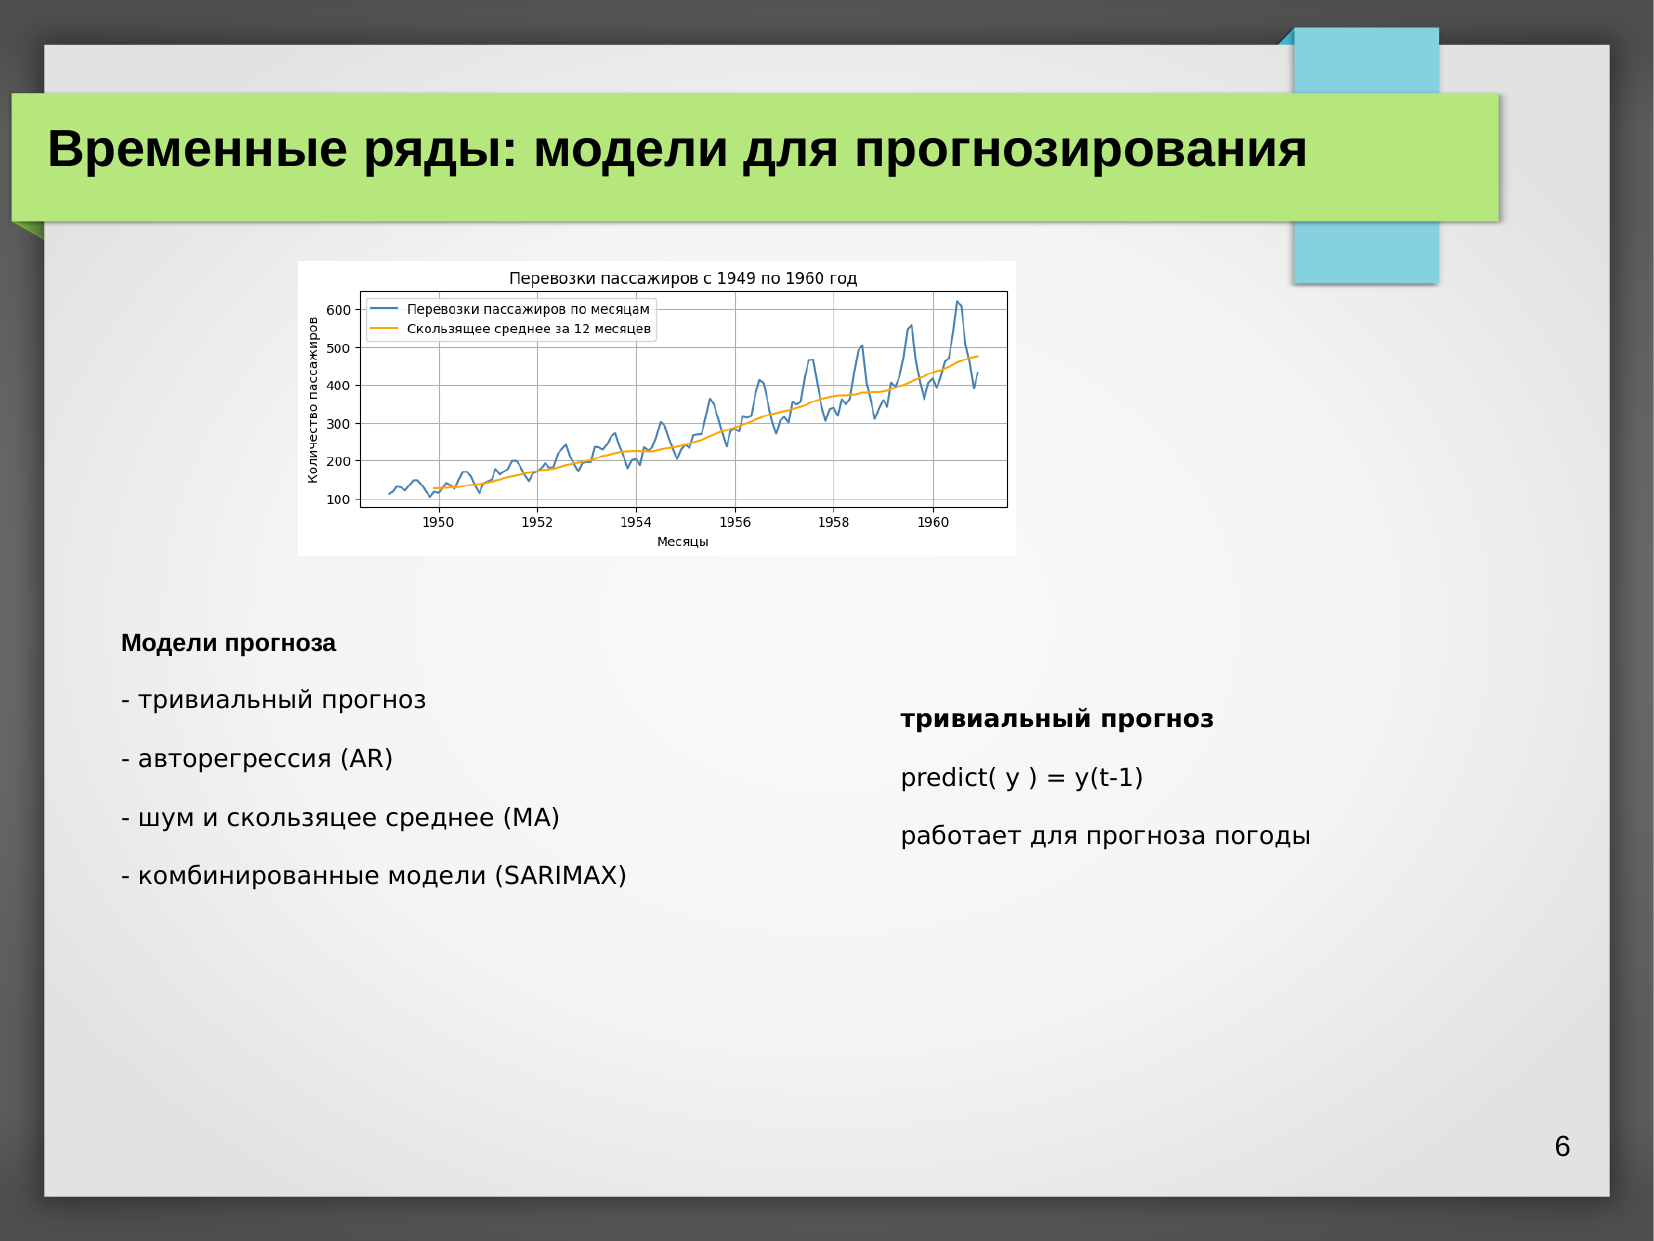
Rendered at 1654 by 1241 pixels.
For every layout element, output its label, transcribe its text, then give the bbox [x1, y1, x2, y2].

picture [0, 0, 1654, 1241]
text_box тривиальный прогноз predict( y ) = y(t-1) работает для прогноза погоды [885, 696, 1477, 969]
text_box Модели прогноза - тривиальный прогноз - авторегрессия (AR) - шум и скользяцее среднее (MA) - комбинированные модели (SARIMAX) [106, 620, 780, 957]
title Временные ряды: модели для прогнозирования [47, 96, 1430, 201]
